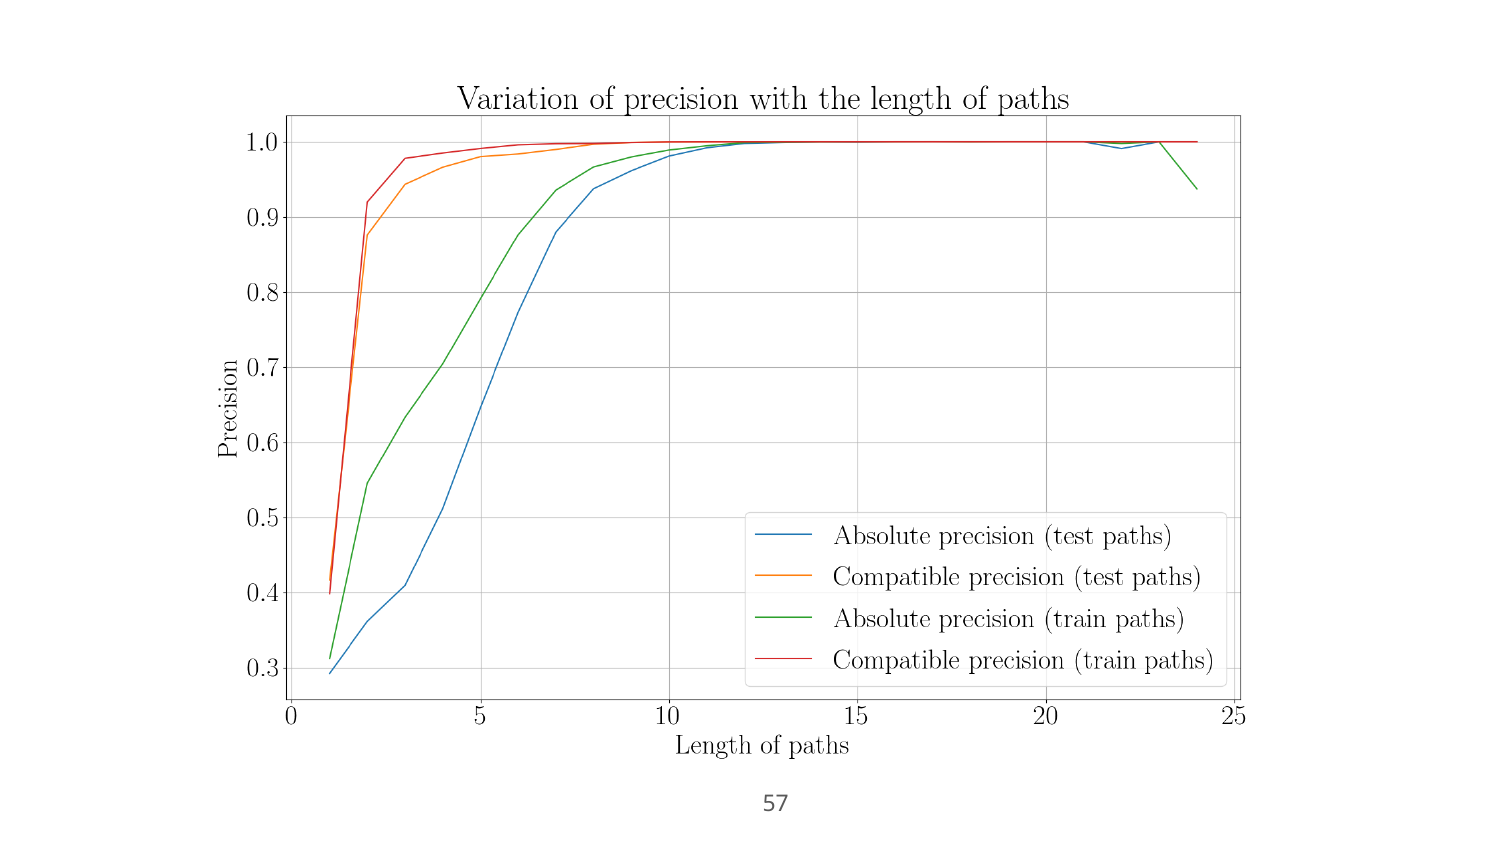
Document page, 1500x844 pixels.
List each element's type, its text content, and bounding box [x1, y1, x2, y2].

picture [132, 24, 1363, 783]
slide_number <number> [714, 771, 805, 837]
